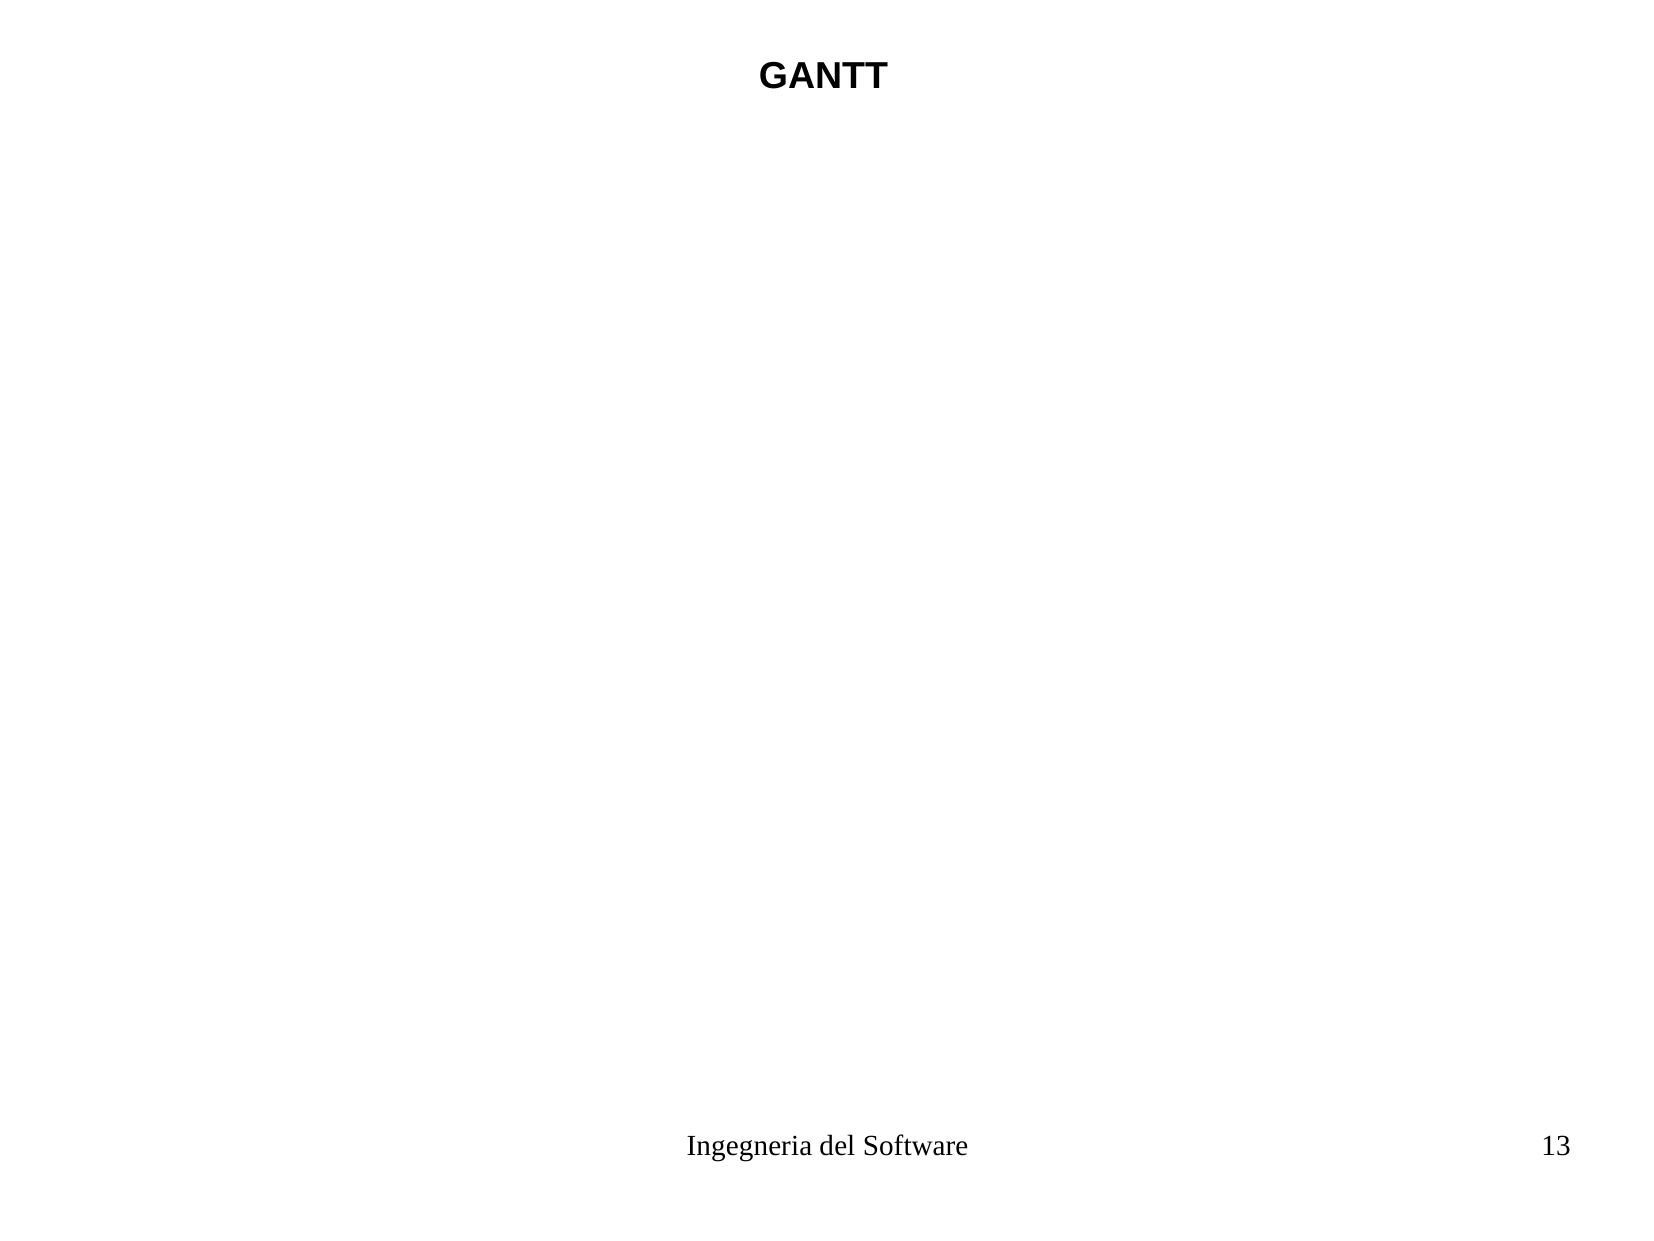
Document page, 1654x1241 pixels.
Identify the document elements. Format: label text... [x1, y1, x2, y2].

text_box GANTT [744, 47, 904, 105]
